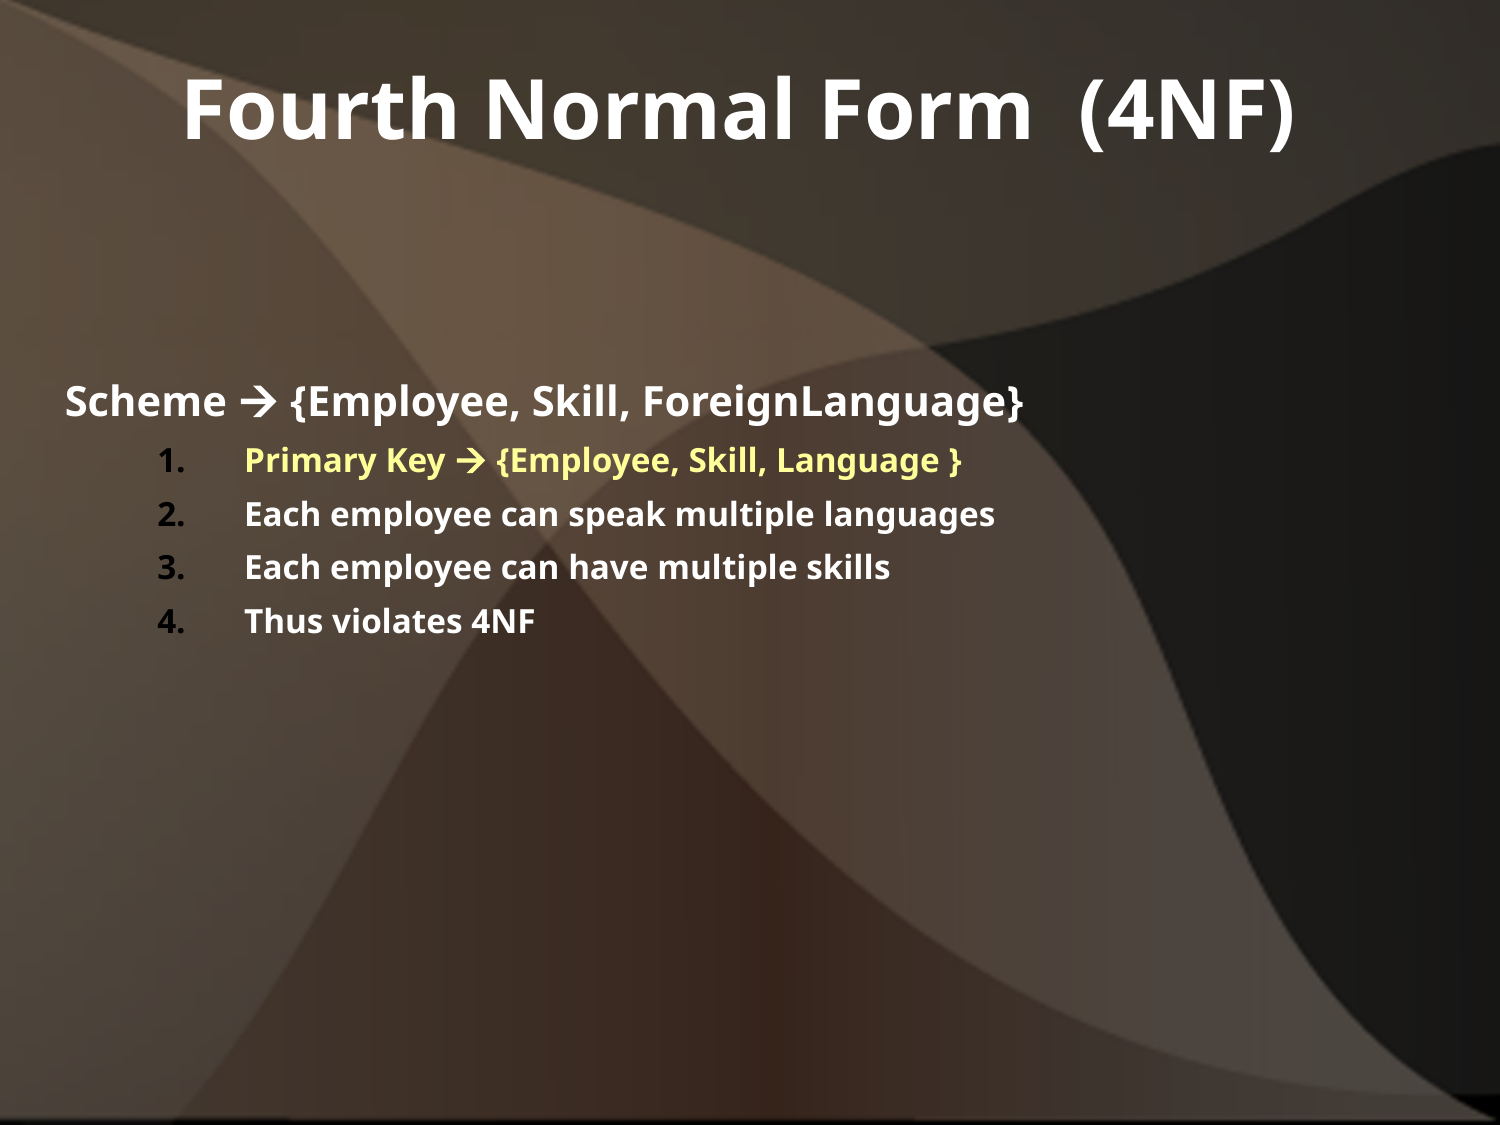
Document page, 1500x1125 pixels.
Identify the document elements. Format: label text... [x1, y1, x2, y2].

text_box Fourth Normal Form (4NF) [112, 12, 1388, 200]
list Scheme  {Employee, Skill, ForeignLanguage} Primary Key  {Employee, Skill, Language } Each employee can speak multiple languages Each employee can have multiple skills Thus violates 4NF [50, 187, 1463, 963]
picture [0, 0, 1500, 1125]
